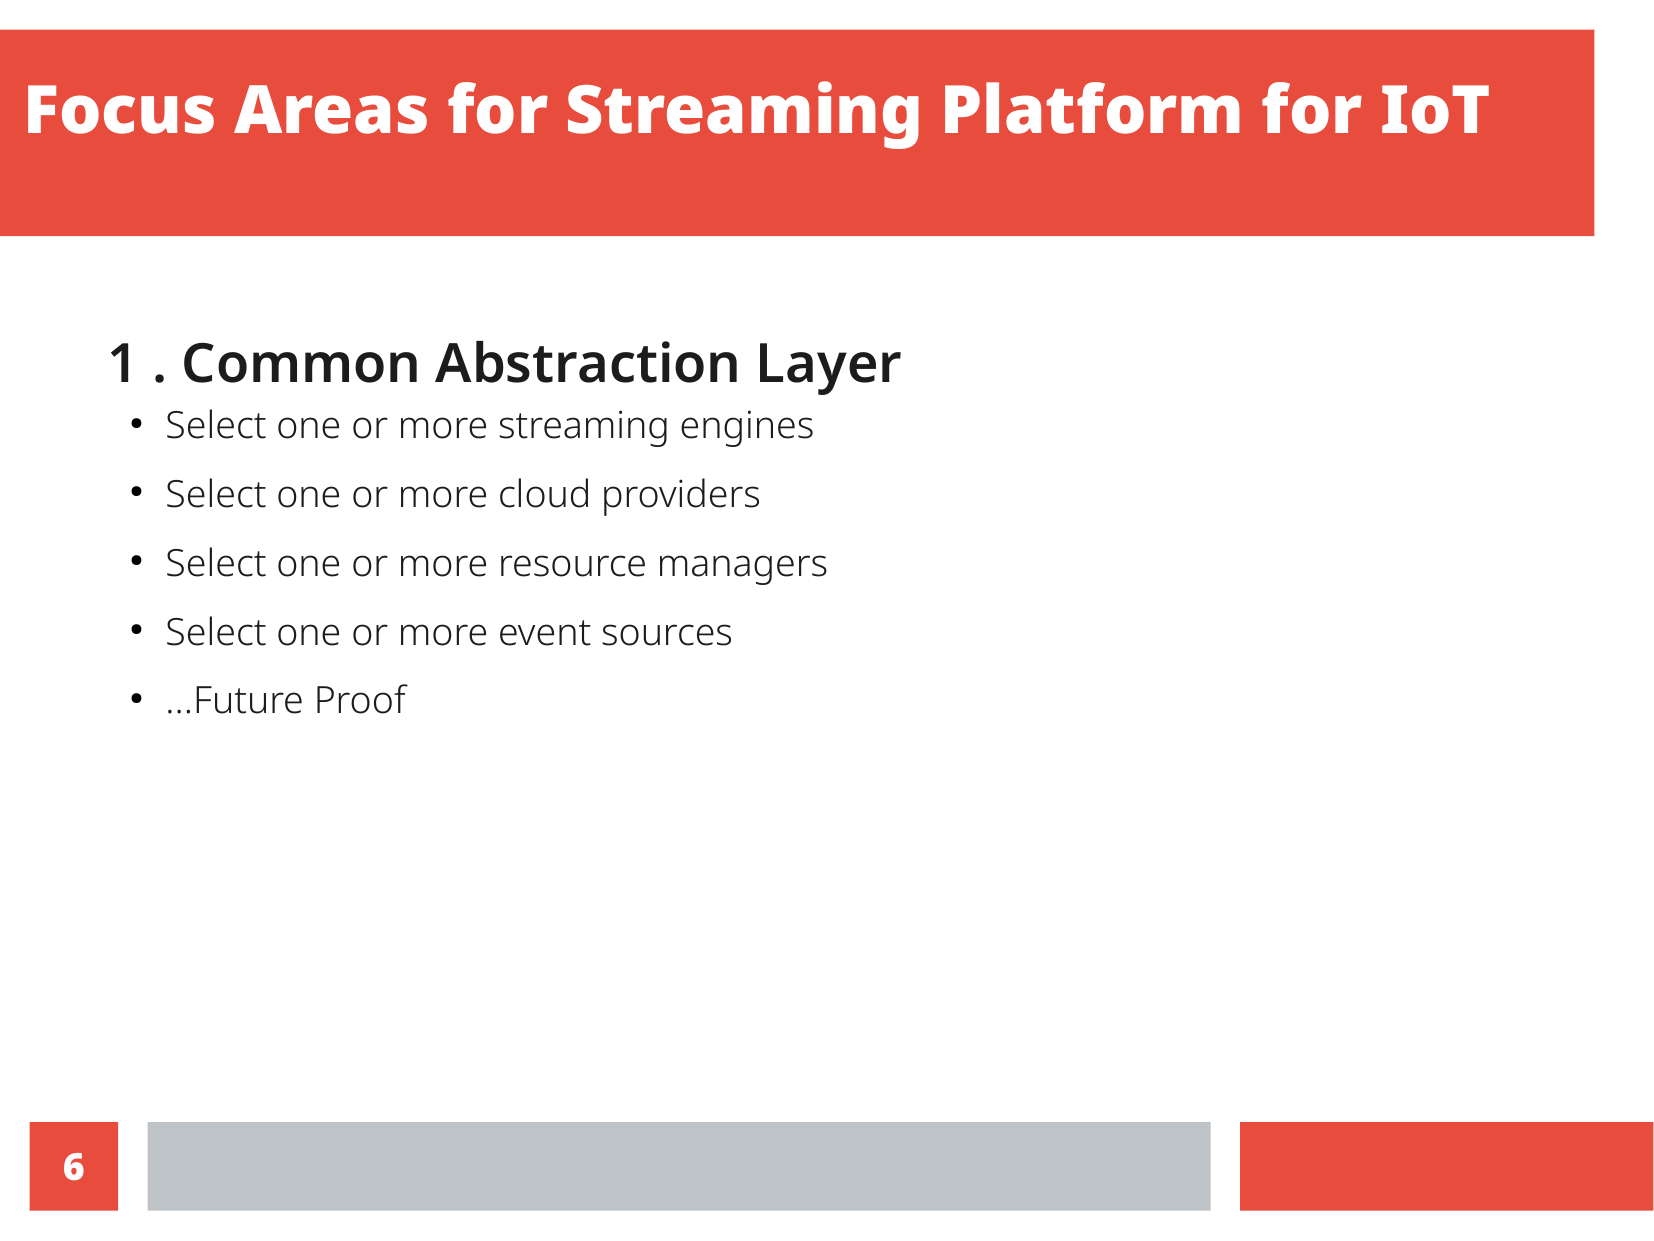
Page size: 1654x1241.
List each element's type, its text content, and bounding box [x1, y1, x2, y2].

list 1 . Common Abstraction Layer Select one or more streaming engines Select one or more cloud providers Select one or more resource managers Select one or more event sources ...Future Proof [59, 324, 1565, 1093]
title Focus Areas for Streaming Platform for IoT [23, 59, 1595, 154]
